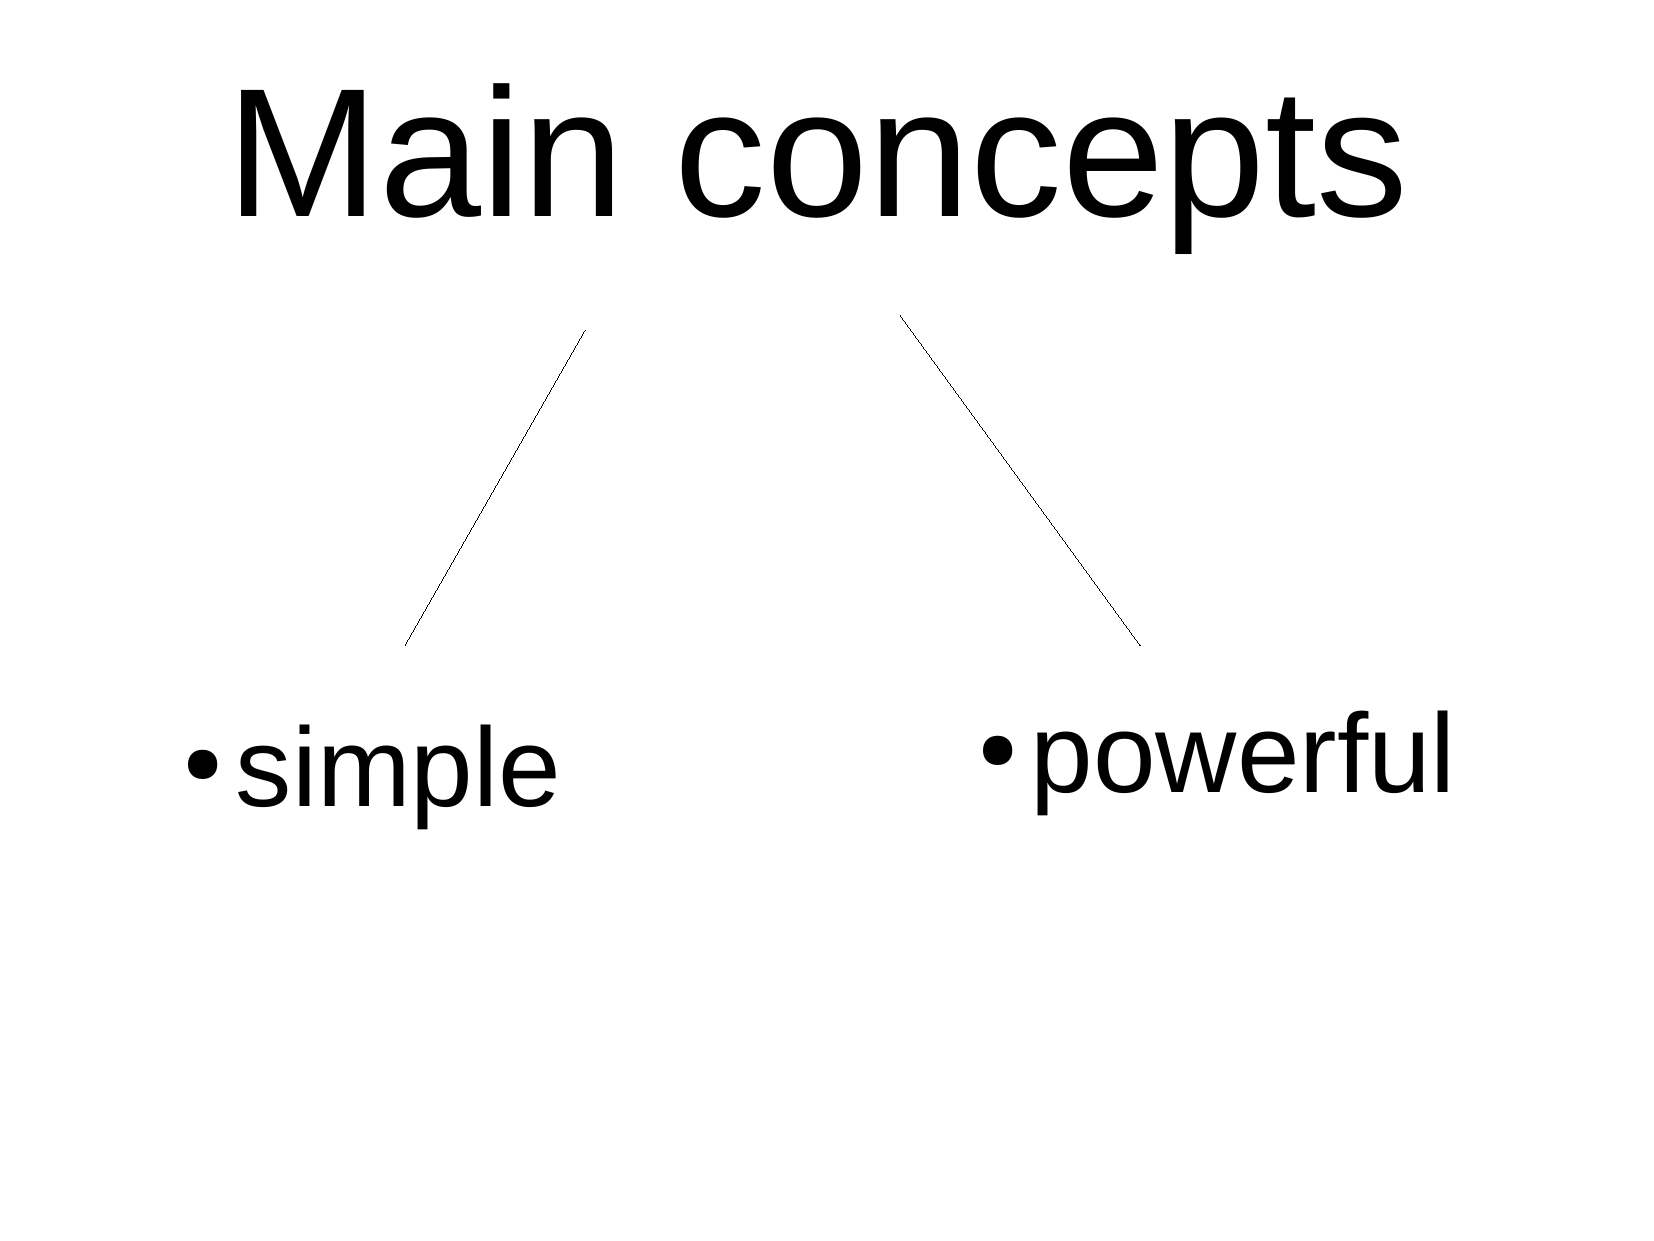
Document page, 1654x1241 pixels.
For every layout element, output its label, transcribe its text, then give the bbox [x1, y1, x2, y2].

title Main concepts [82, 49, 1571, 257]
list simple [165, 705, 721, 840]
list powerful [960, 690, 1516, 826]
